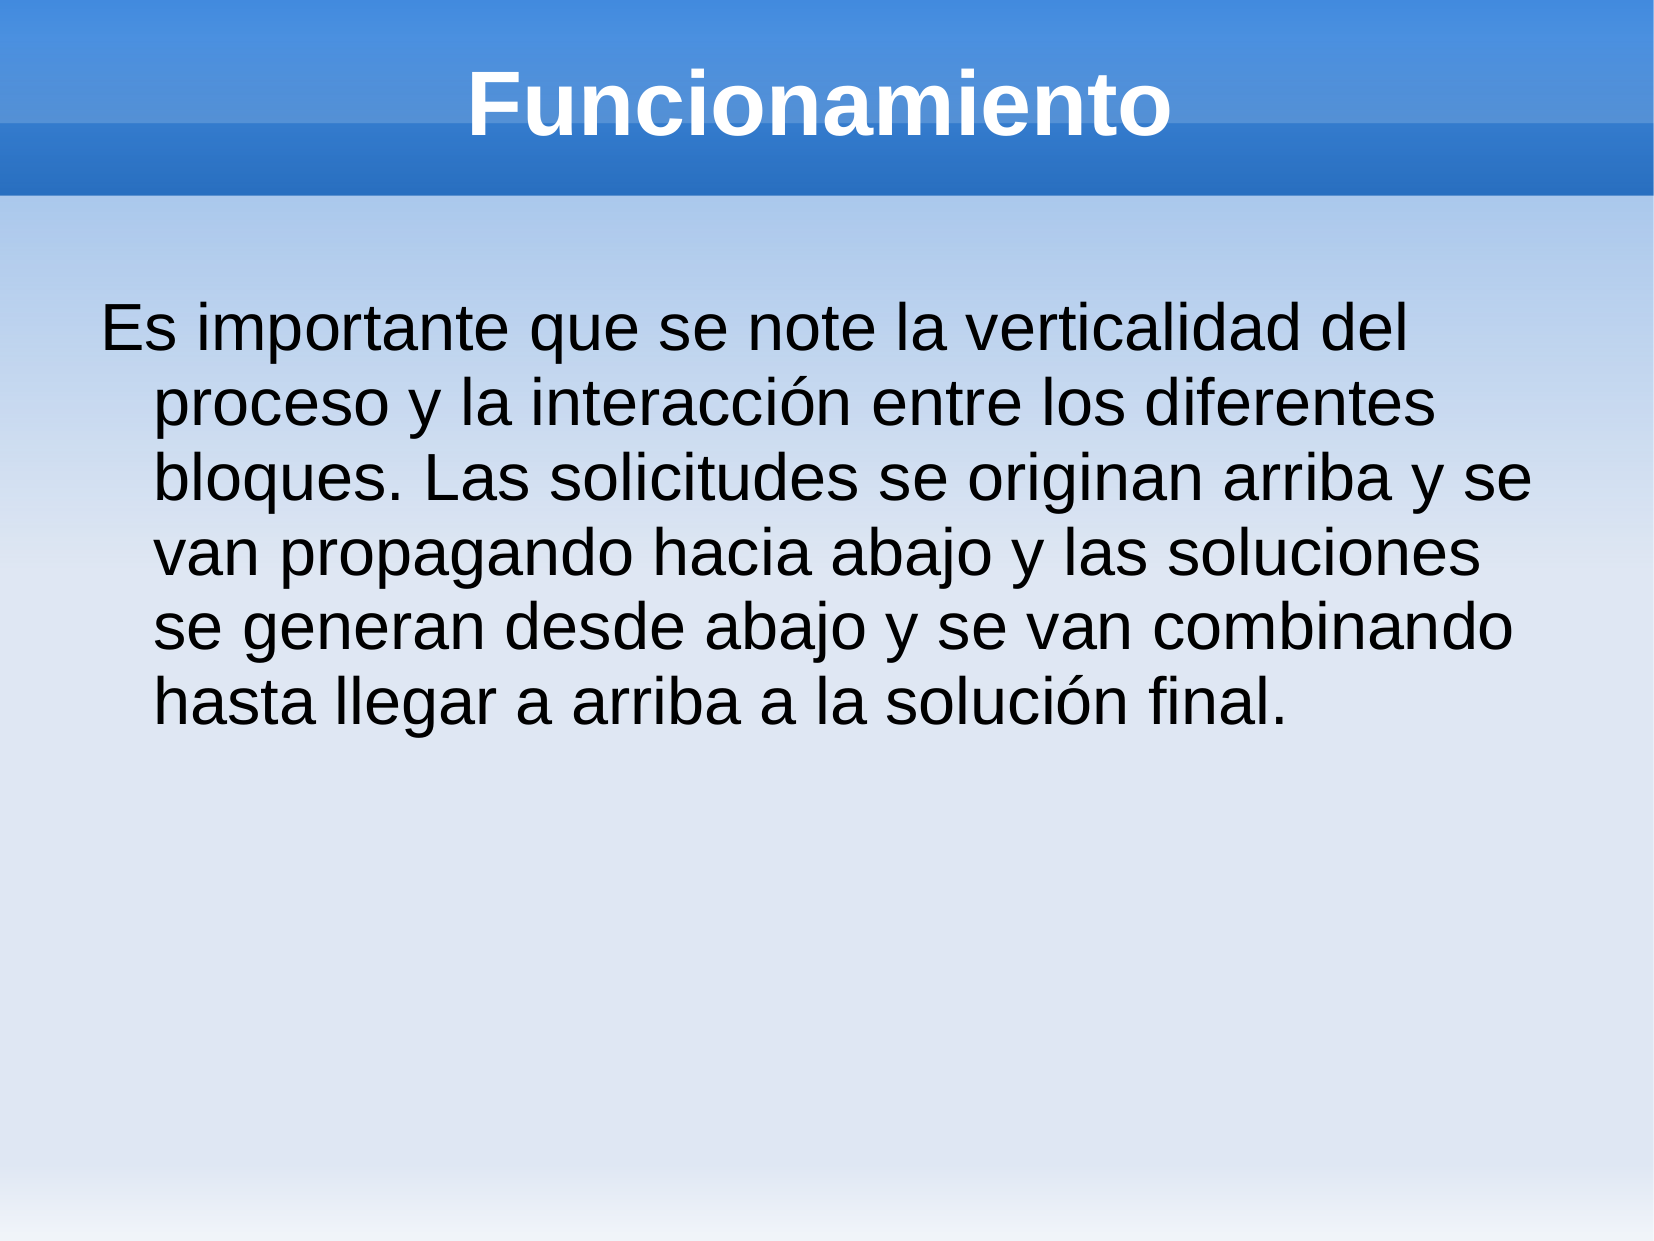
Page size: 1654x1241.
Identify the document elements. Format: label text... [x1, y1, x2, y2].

title Funcionamiento [76, 0, 1565, 208]
picture [0, 0, 1654, 1241]
list Es importante que se note la verticalidad del proceso y la interacción entre los diferentes bloques. Las solicitudes se originan arriba y se van propagando hacia abajo y las soluciones se generan desde abajo y se van combinando hasta llegar a arriba a la solución final. [82, 290, 1571, 1094]
